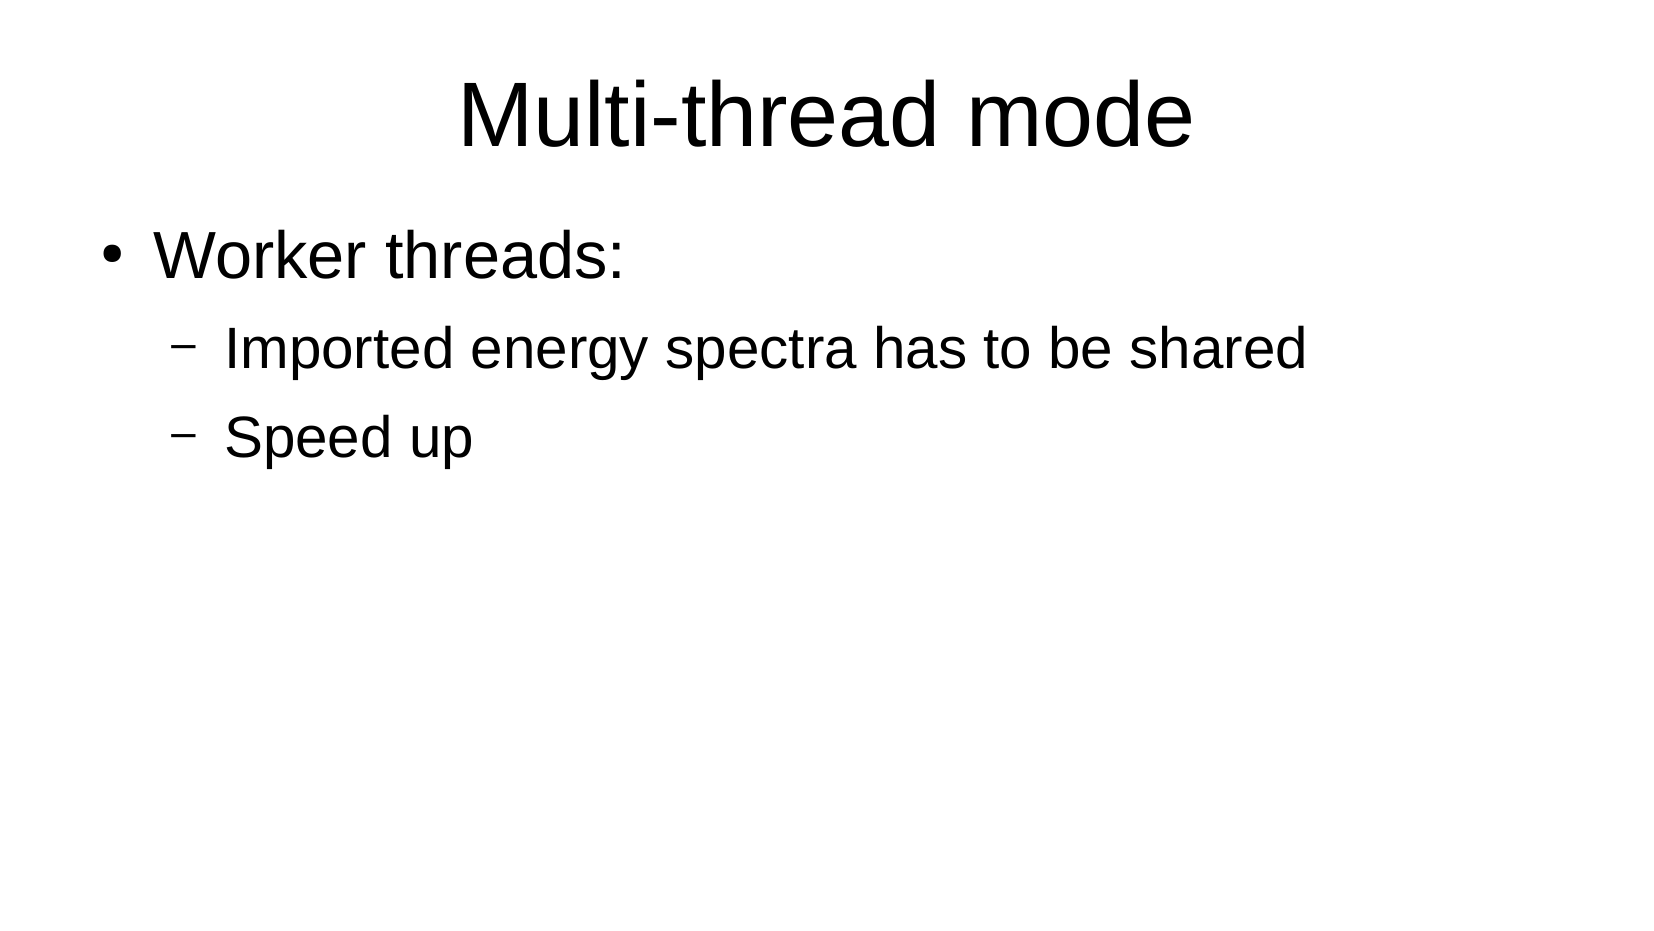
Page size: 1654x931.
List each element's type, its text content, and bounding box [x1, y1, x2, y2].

list Worker threads: Imported energy spectra has to be shared Speed up [82, 217, 1571, 758]
title Multi-thread mode [82, 37, 1571, 193]
